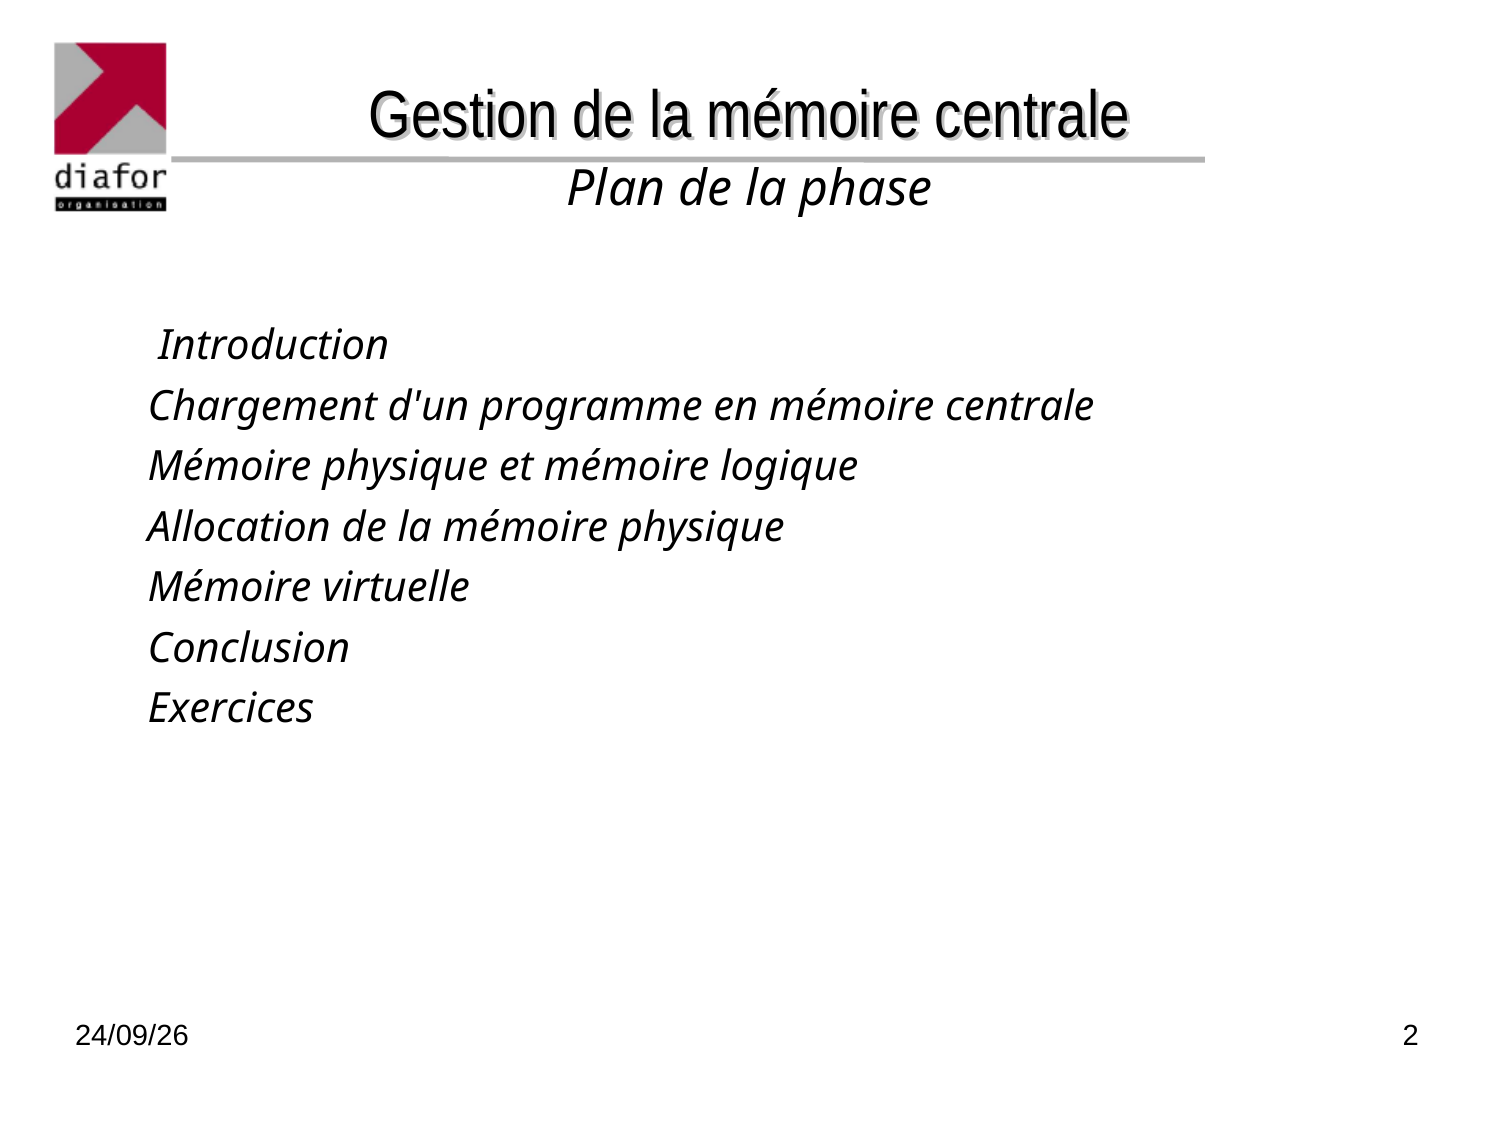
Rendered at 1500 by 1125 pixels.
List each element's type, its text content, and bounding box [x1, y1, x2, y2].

list Introduction Chargement d'un programme en mémoire centrale Mémoire physique et mémoire logique Allocation de la mémoire physique Mémoire virtuelle Conclusion Exercices [147, 324, 1329, 815]
title Gestion de la mémoire centrale Plan de la phase [75, 45, 1426, 250]
picture [53, 42, 168, 213]
